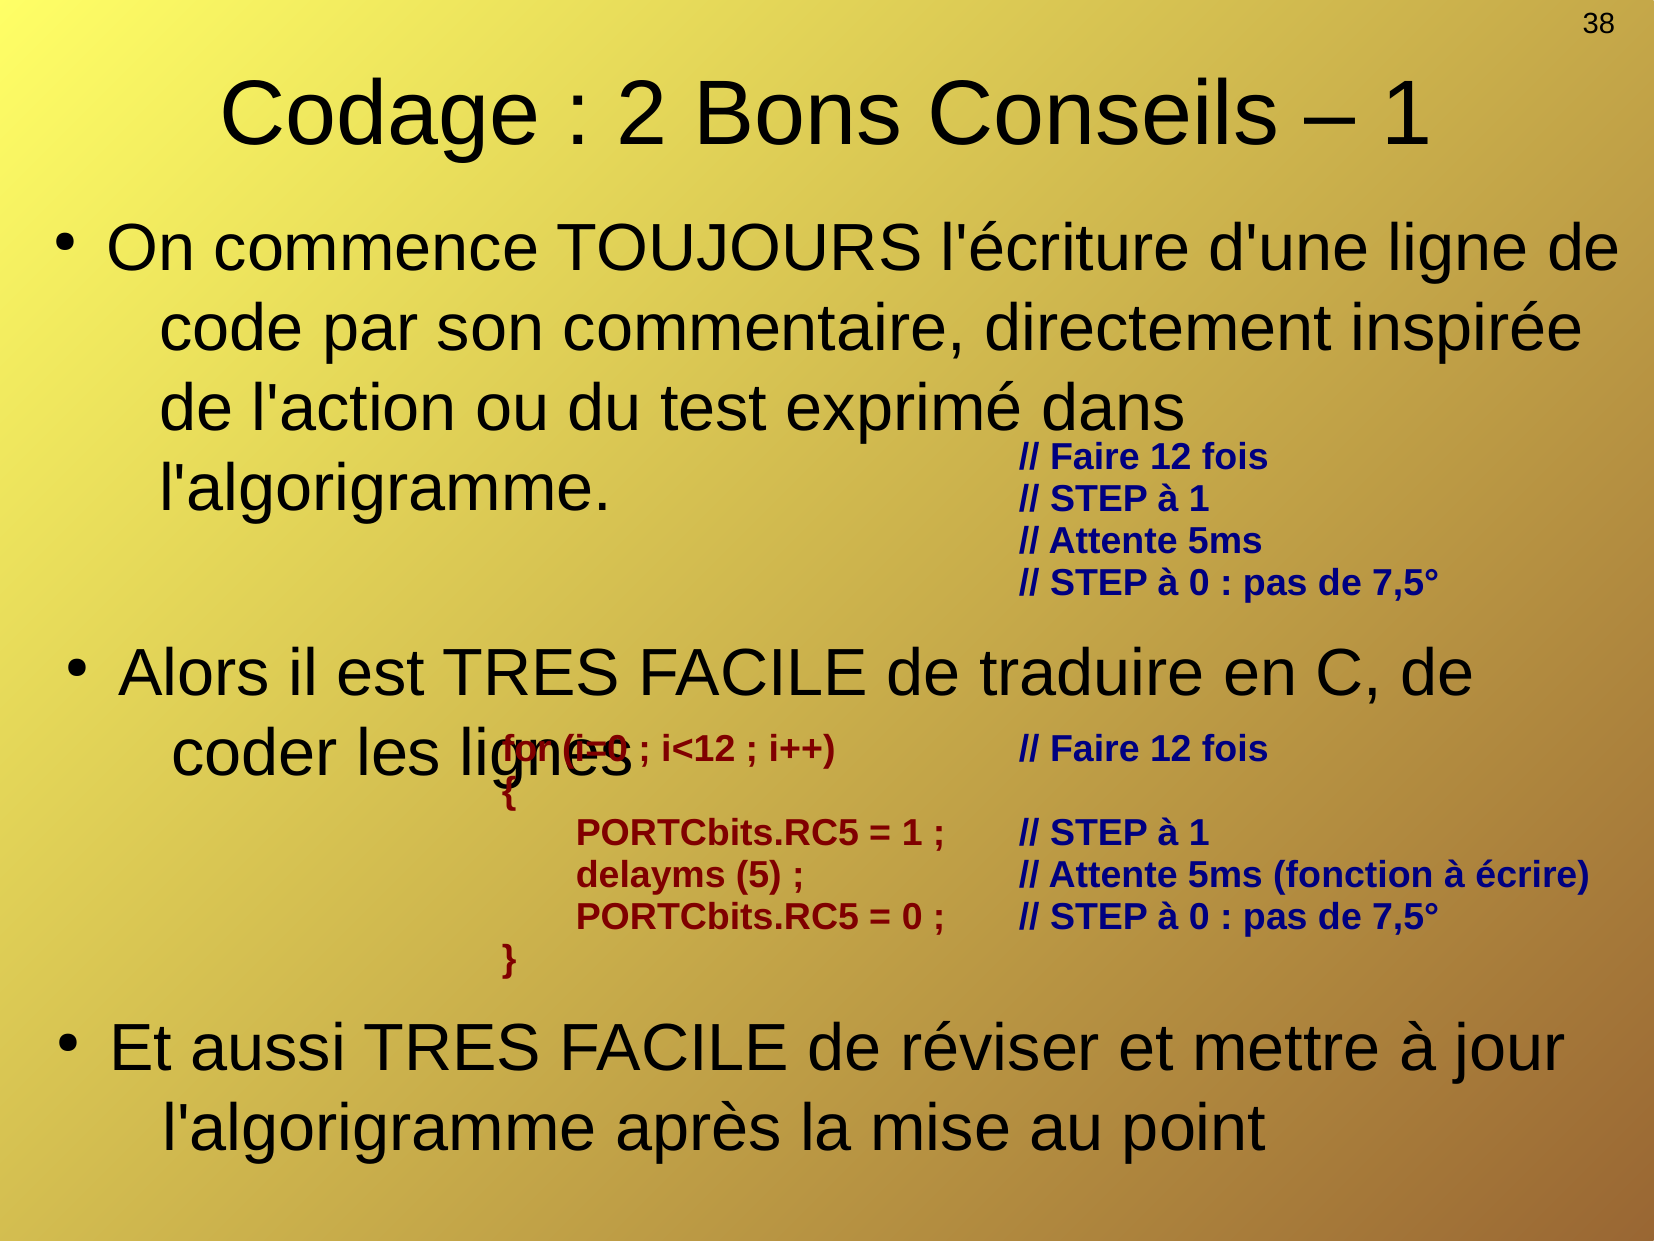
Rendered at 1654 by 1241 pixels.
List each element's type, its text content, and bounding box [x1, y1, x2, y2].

text_box for (i=0 ; i<12 ; i++) // Faire 12 fois { PORTCbits.RC5 = 1 ; // STEP à 1 delayms (5) ; // Attente 5ms (fonction à écrire) PORTCbits.RC5 = 0 ; // STEP à 0 : pas de 7,5° } [487, 720, 1607, 995]
text_box // Faire 12 fois // STEP à 1 // Attente 5ms // STEP à 0 : pas de 7,5° [856, 428, 1468, 616]
list Alors il est TRES FACILE de traduire en C, de coder les lignes [29, 628, 1654, 779]
list Et aussi TRES FACILE de réviser et mettre à jour l'algorigramme après la mise au point [20, 1003, 1595, 1241]
list On commence TOUJOURS l'écriture d'une ligne de code par son commentaire, directement inspirée de l'action ou du test exprimé dans l'algorigramme. [17, 203, 1654, 446]
title Codage : 2 Bons Conseils – 1 [82, 49, 1571, 166]
text_box <numéro> [1567, 0, 1654, 48]
